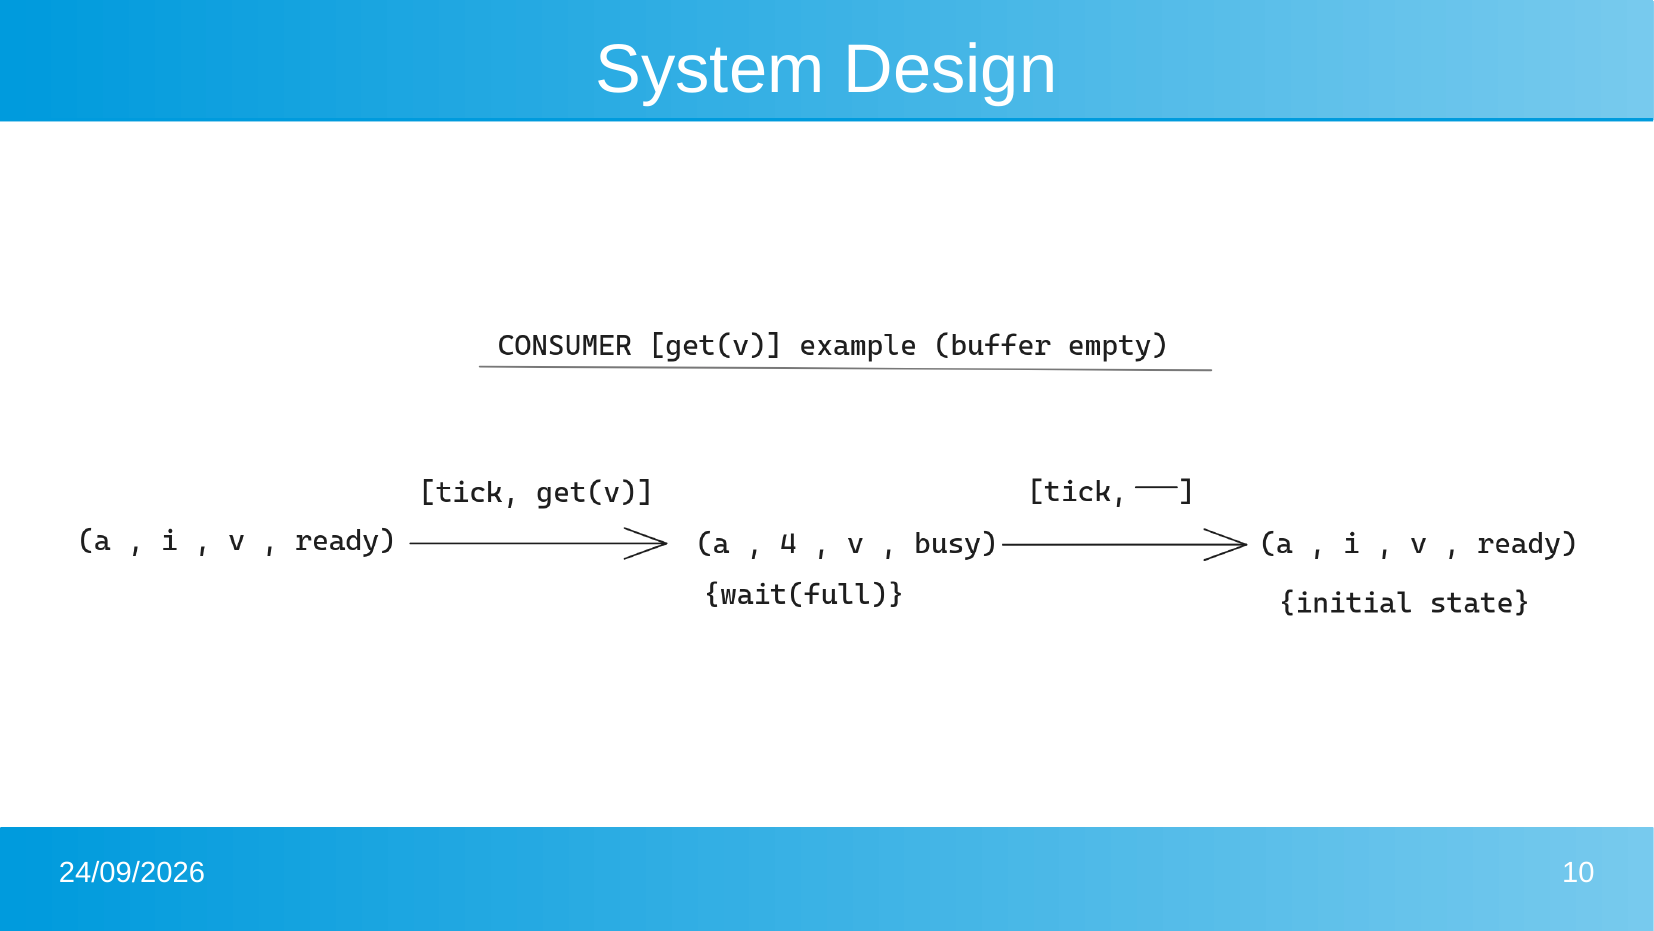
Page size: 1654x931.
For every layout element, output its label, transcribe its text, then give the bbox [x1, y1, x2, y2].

picture [59, 309, 1595, 636]
title System Design [59, 29, 1595, 108]
